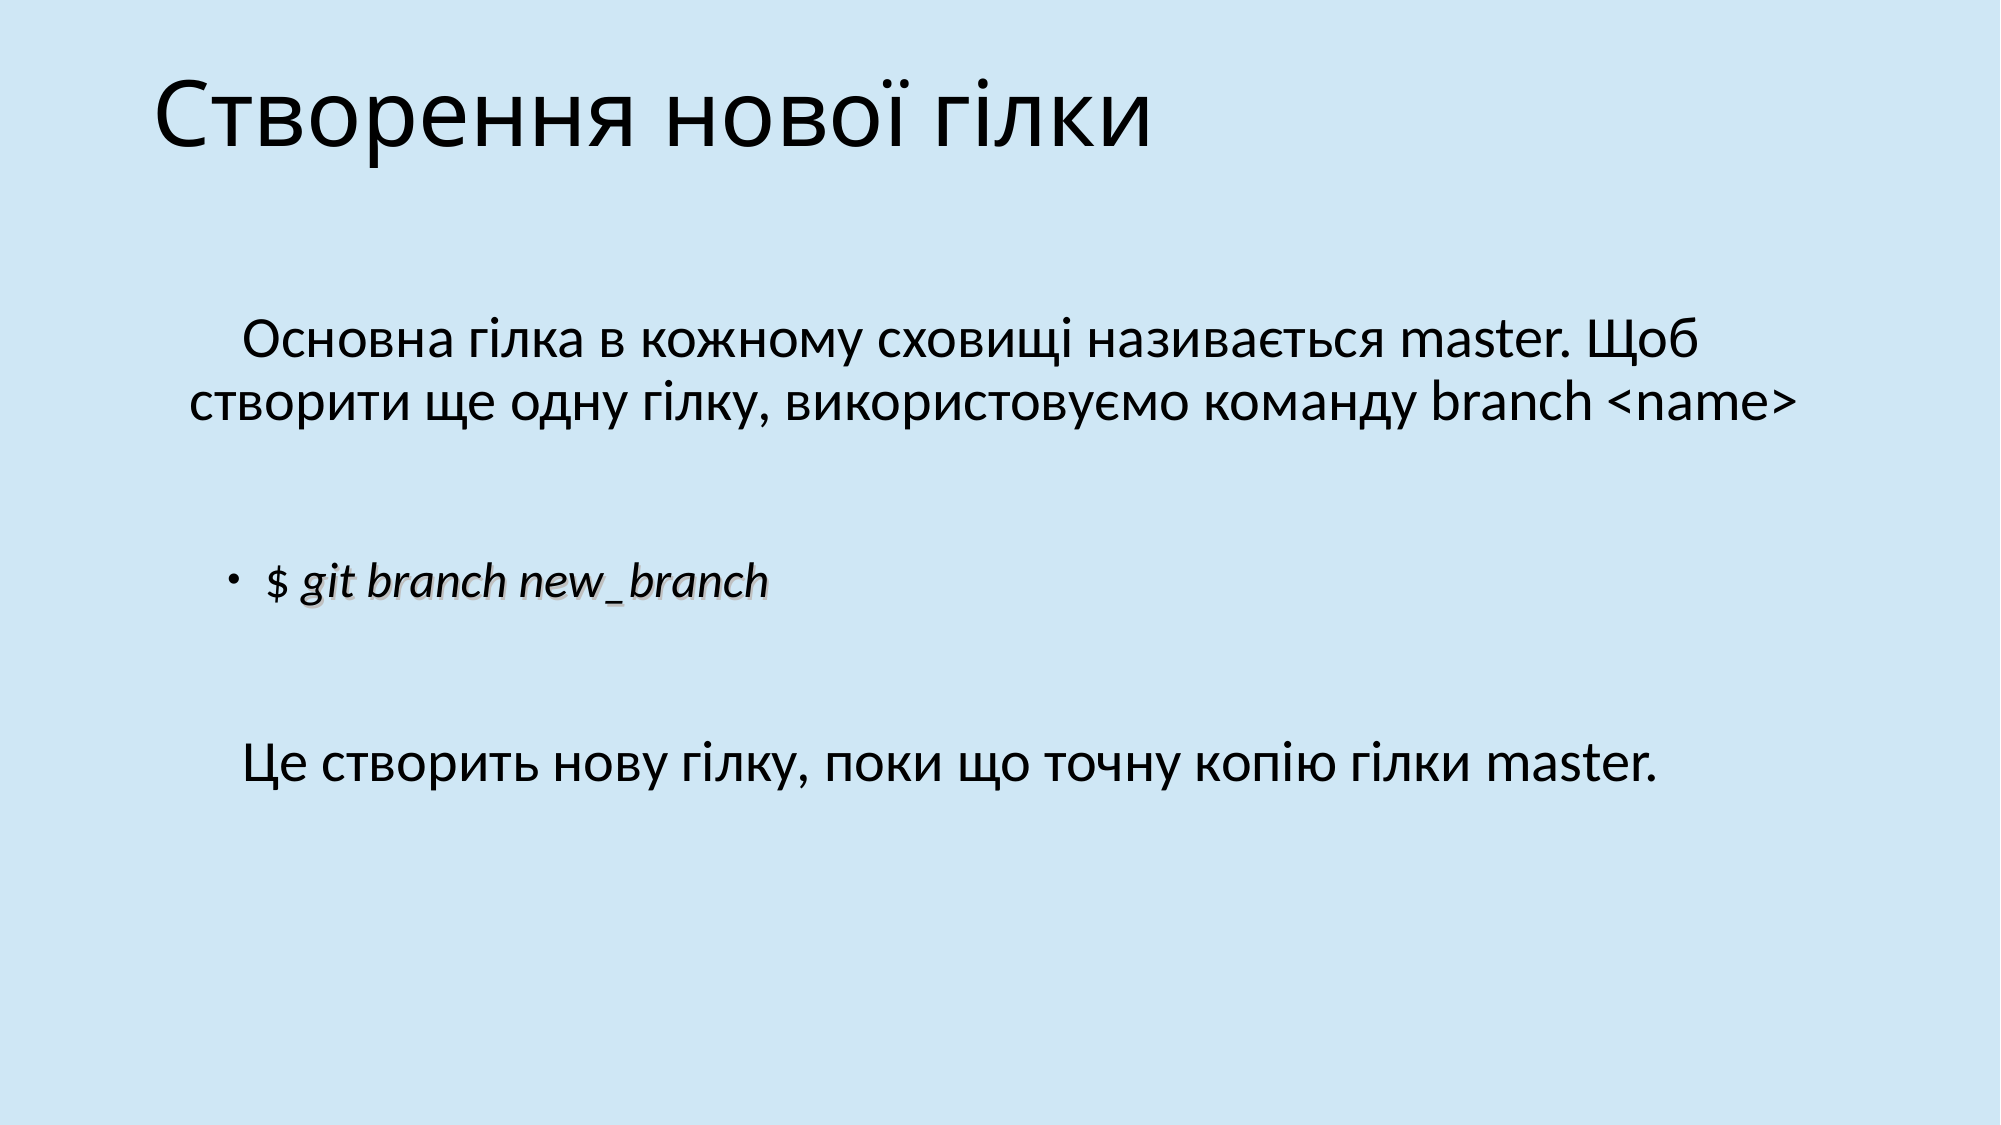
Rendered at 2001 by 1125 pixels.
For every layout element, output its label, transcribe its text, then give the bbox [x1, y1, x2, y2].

title Створення нової гілки [137, 59, 1863, 278]
list Основна гілка в кожному сховищі називається master. Щоб створити ще одну гілку, використовуємо команду branch <name> $ git branch new_branch Це створить нову гілку, поки що точну копію гілки master. [137, 299, 1863, 1014]
